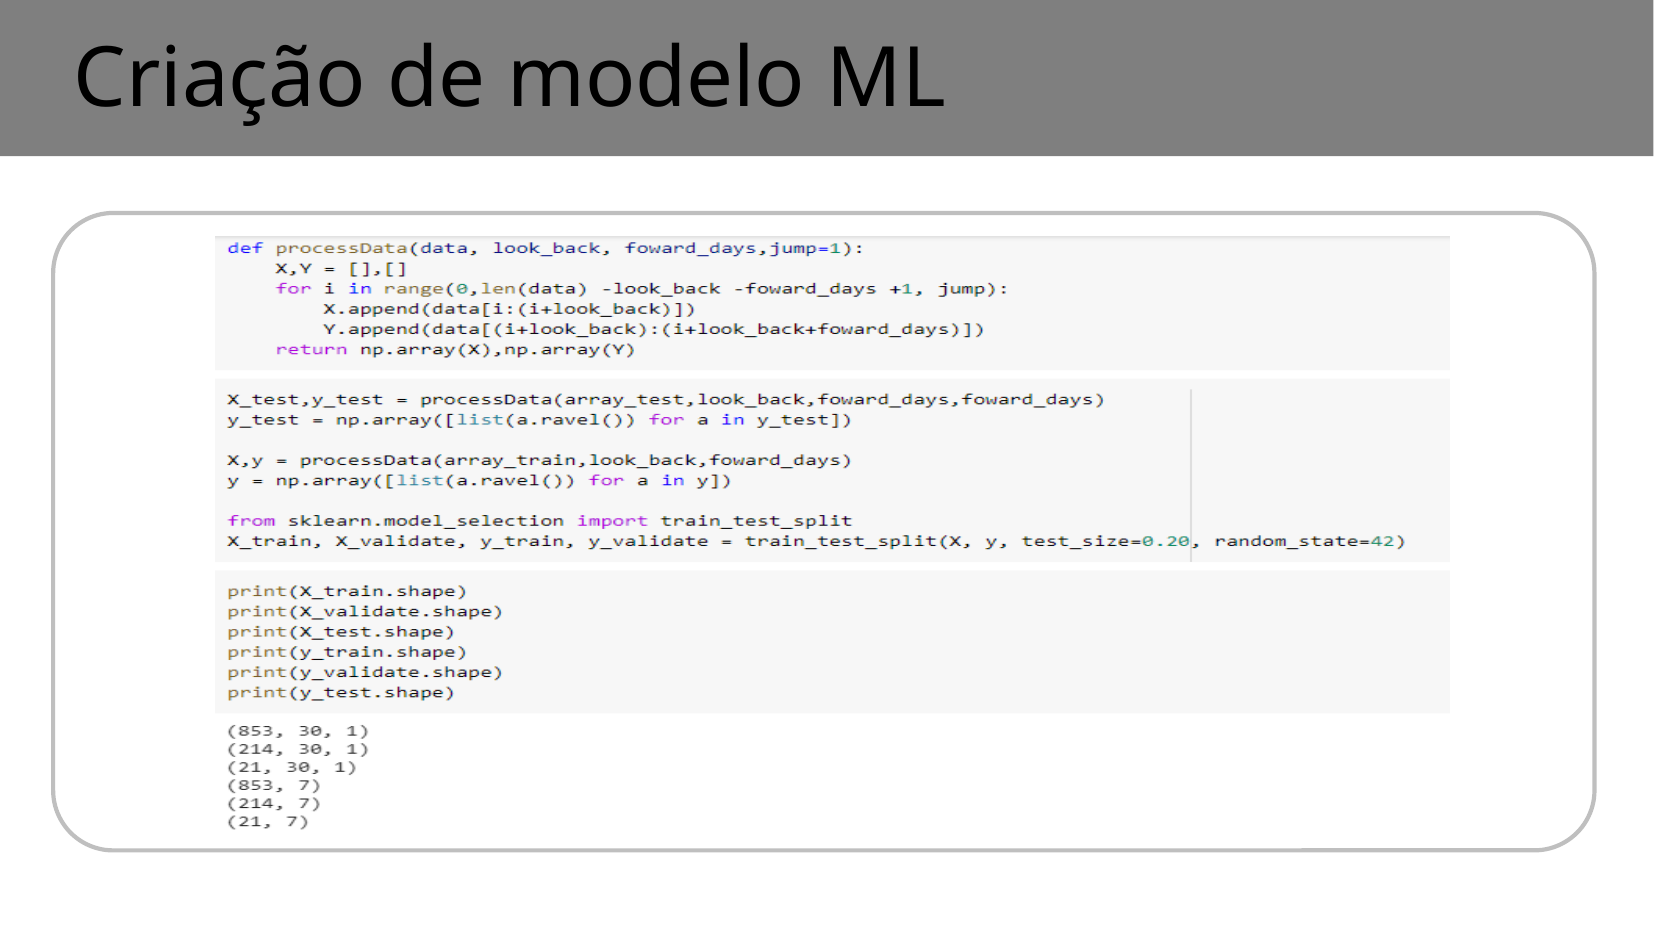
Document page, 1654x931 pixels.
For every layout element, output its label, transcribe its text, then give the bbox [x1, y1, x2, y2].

text_box Criação de modelo ML [59, 9, 1011, 127]
picture [215, 236, 1450, 839]
text_box [0, 0, 1654, 157]
